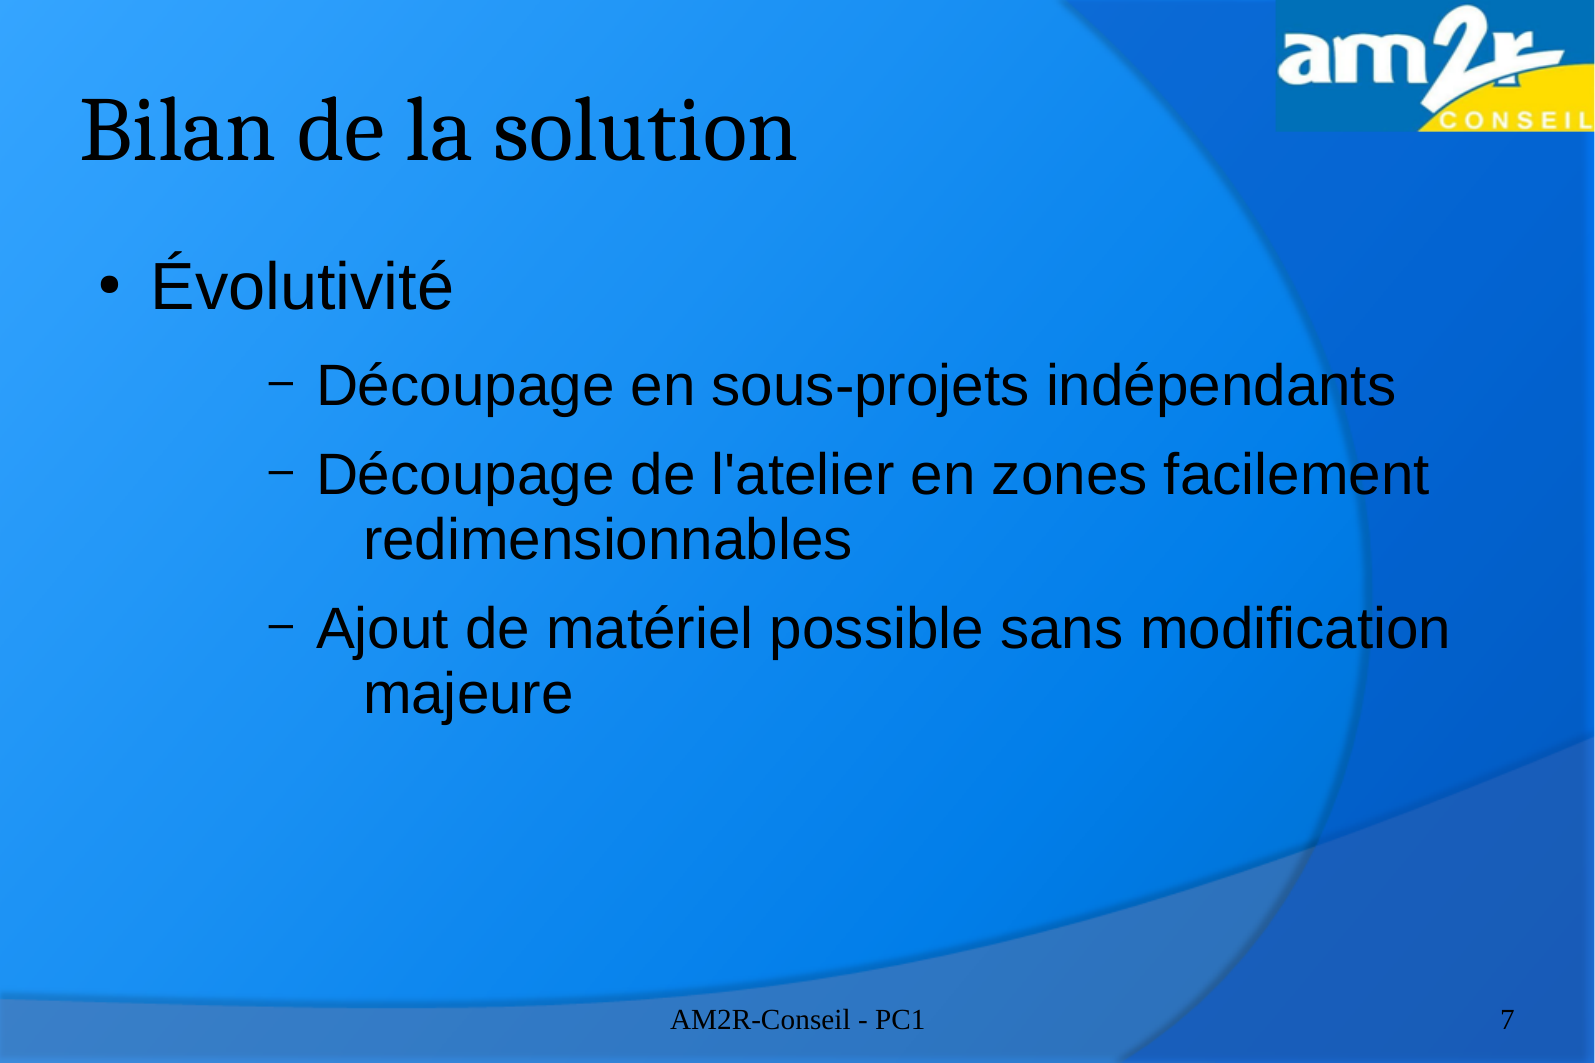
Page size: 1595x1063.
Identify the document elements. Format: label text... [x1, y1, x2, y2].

title Bilan de la solution [79, 42, 1152, 220]
picture [0, 0, 1595, 1063]
list Évolutivité Découpage en sous-projets indépendants Découpage de l'atelier en zones facilement redimensionnables Ajout de matériel possible sans modification majeure [79, 248, 1515, 960]
